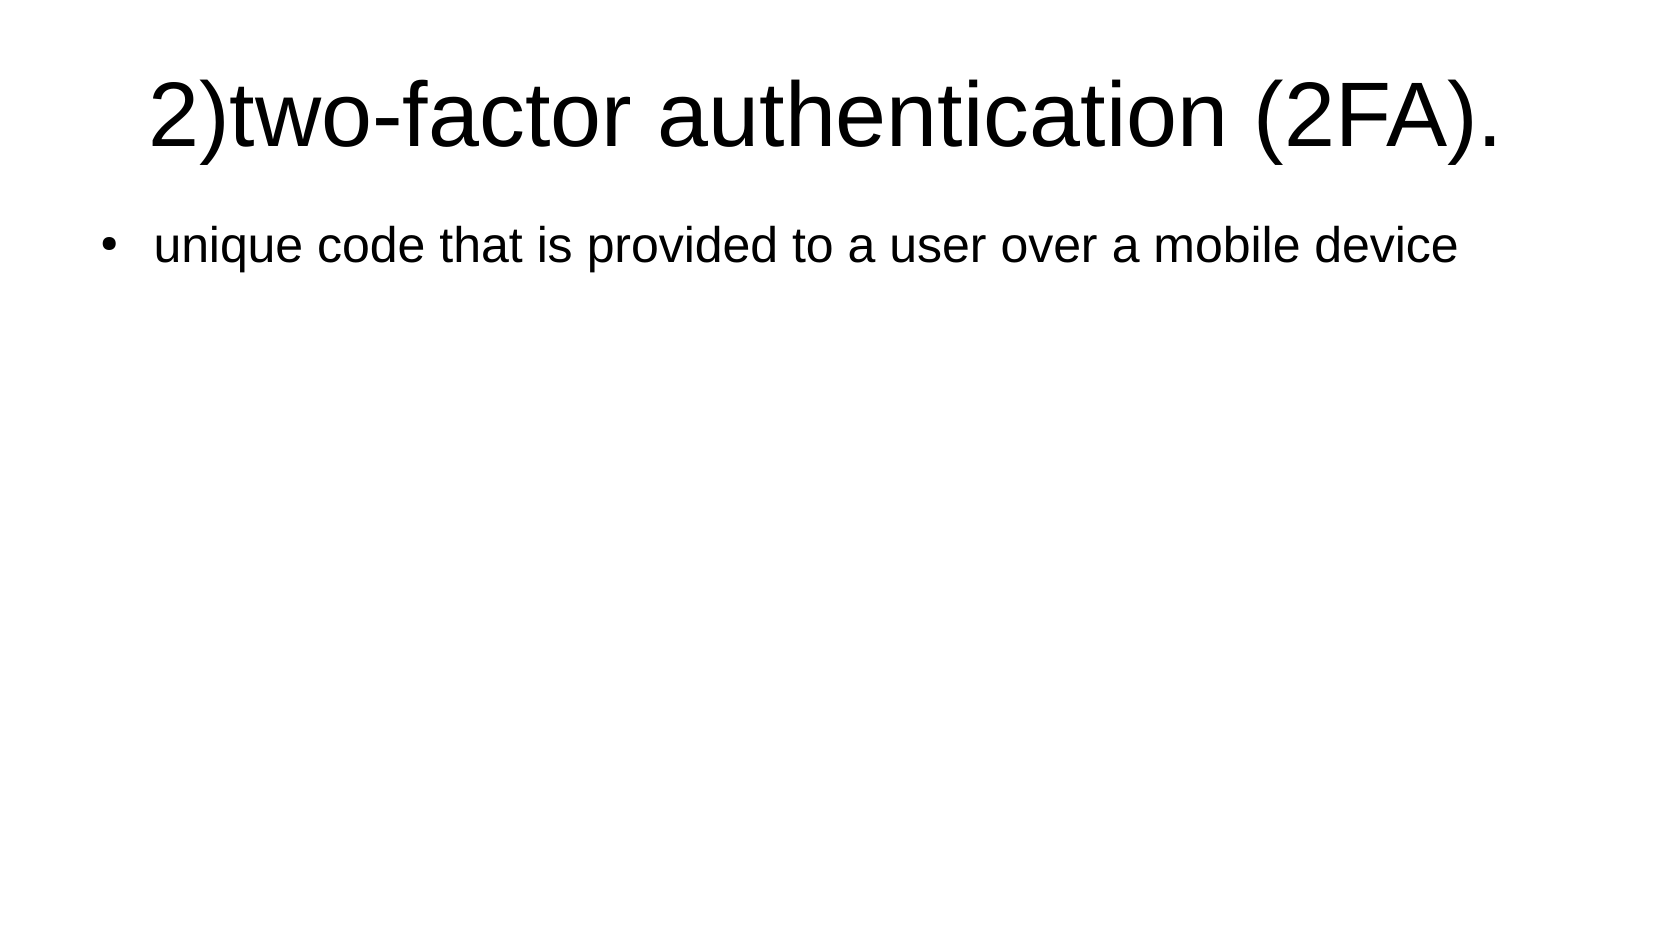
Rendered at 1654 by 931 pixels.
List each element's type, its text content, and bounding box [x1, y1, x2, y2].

title 2)two-factor authentication (2FA). [82, 37, 1571, 193]
list unique code that is provided to a user over a mobile device [82, 217, 1571, 758]
